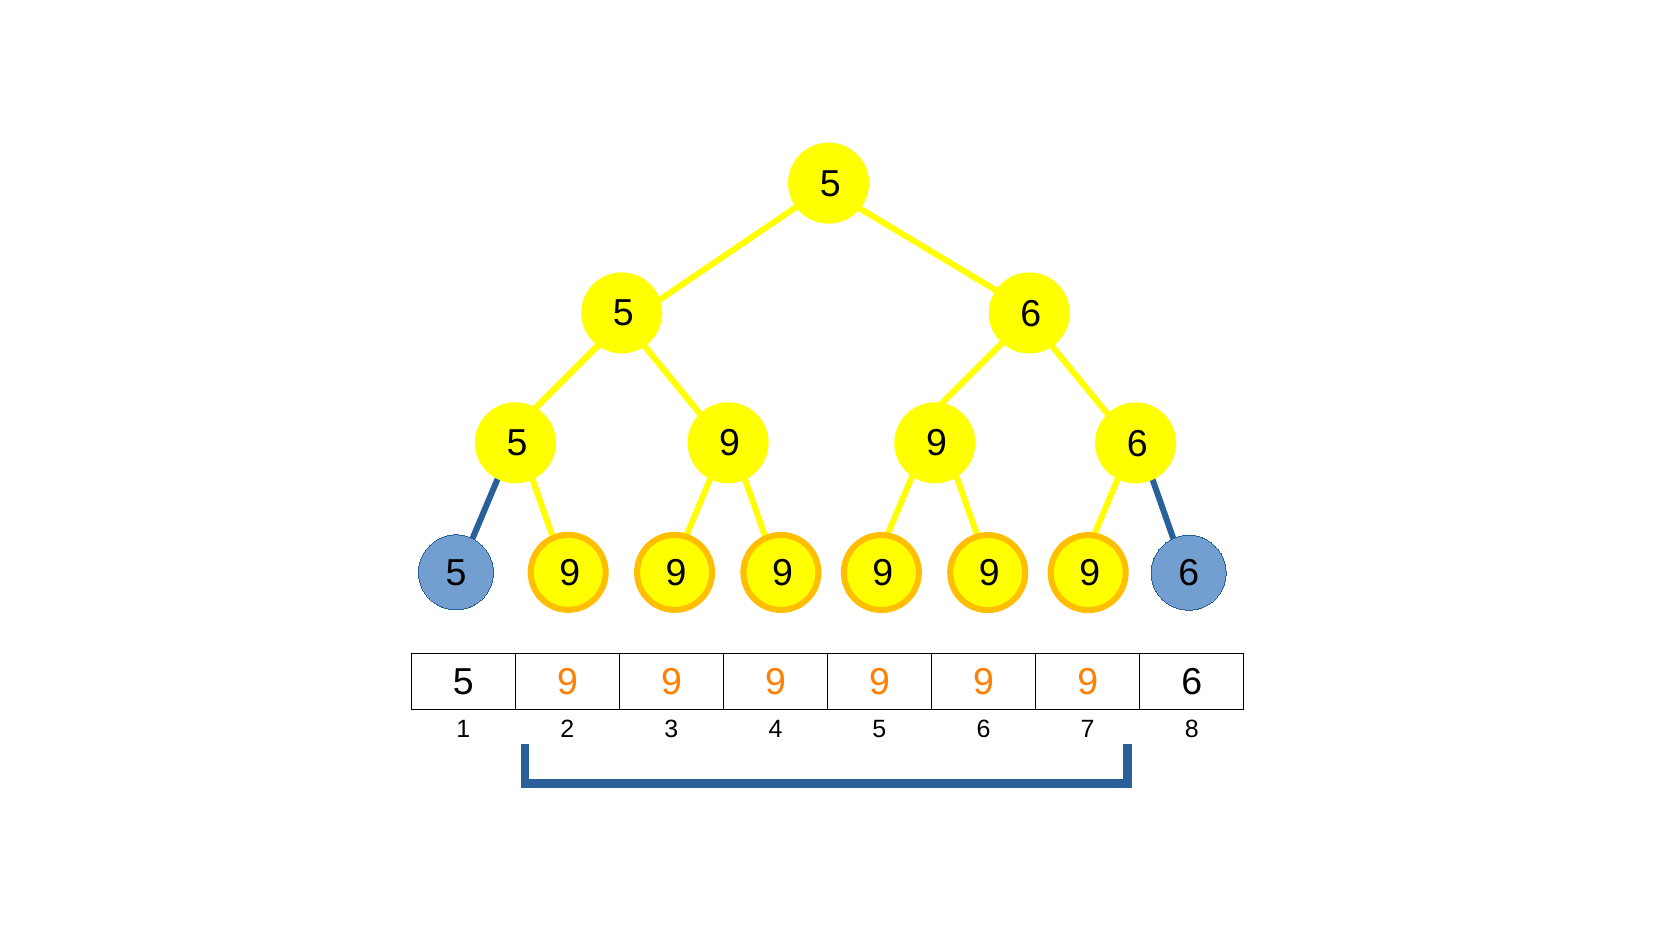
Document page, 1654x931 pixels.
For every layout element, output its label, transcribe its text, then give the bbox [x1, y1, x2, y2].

table_header 1 [411, 710, 515, 757]
text_box 9 [950, 535, 1026, 611]
table_header 8 [1140, 710, 1244, 757]
table_header 3 [619, 710, 723, 757]
text_box 9 [1050, 535, 1126, 611]
text_box 6 [1151, 535, 1227, 611]
text_box 5 [477, 405, 553, 481]
table_header 5 [412, 654, 515, 709]
table_header 9 [828, 654, 931, 709]
text_box 5 [584, 275, 660, 351]
text_box 9 [897, 405, 973, 481]
table_header 9 [620, 654, 723, 709]
text_box 6 [1098, 405, 1174, 481]
text_box 9 [843, 534, 919, 611]
text_box 9 [743, 534, 819, 610]
table_header 9 [516, 654, 619, 709]
table_header 6 [1140, 654, 1243, 709]
table_header 7 [1036, 710, 1140, 757]
table_header 4 [723, 710, 827, 757]
text_box 6 [991, 275, 1067, 351]
text_box 9 [690, 405, 766, 481]
table_header 9 [932, 654, 1035, 709]
table_header 5 [827, 710, 932, 757]
text_box 9 [637, 534, 713, 610]
text_box 5 [791, 145, 867, 221]
table_header 9 [1036, 654, 1139, 709]
table_header 2 [515, 710, 619, 757]
table_header 6 [932, 710, 1036, 757]
text_box 5 [418, 534, 494, 610]
text_box 9 [530, 534, 606, 610]
table_header 9 [724, 654, 827, 709]
